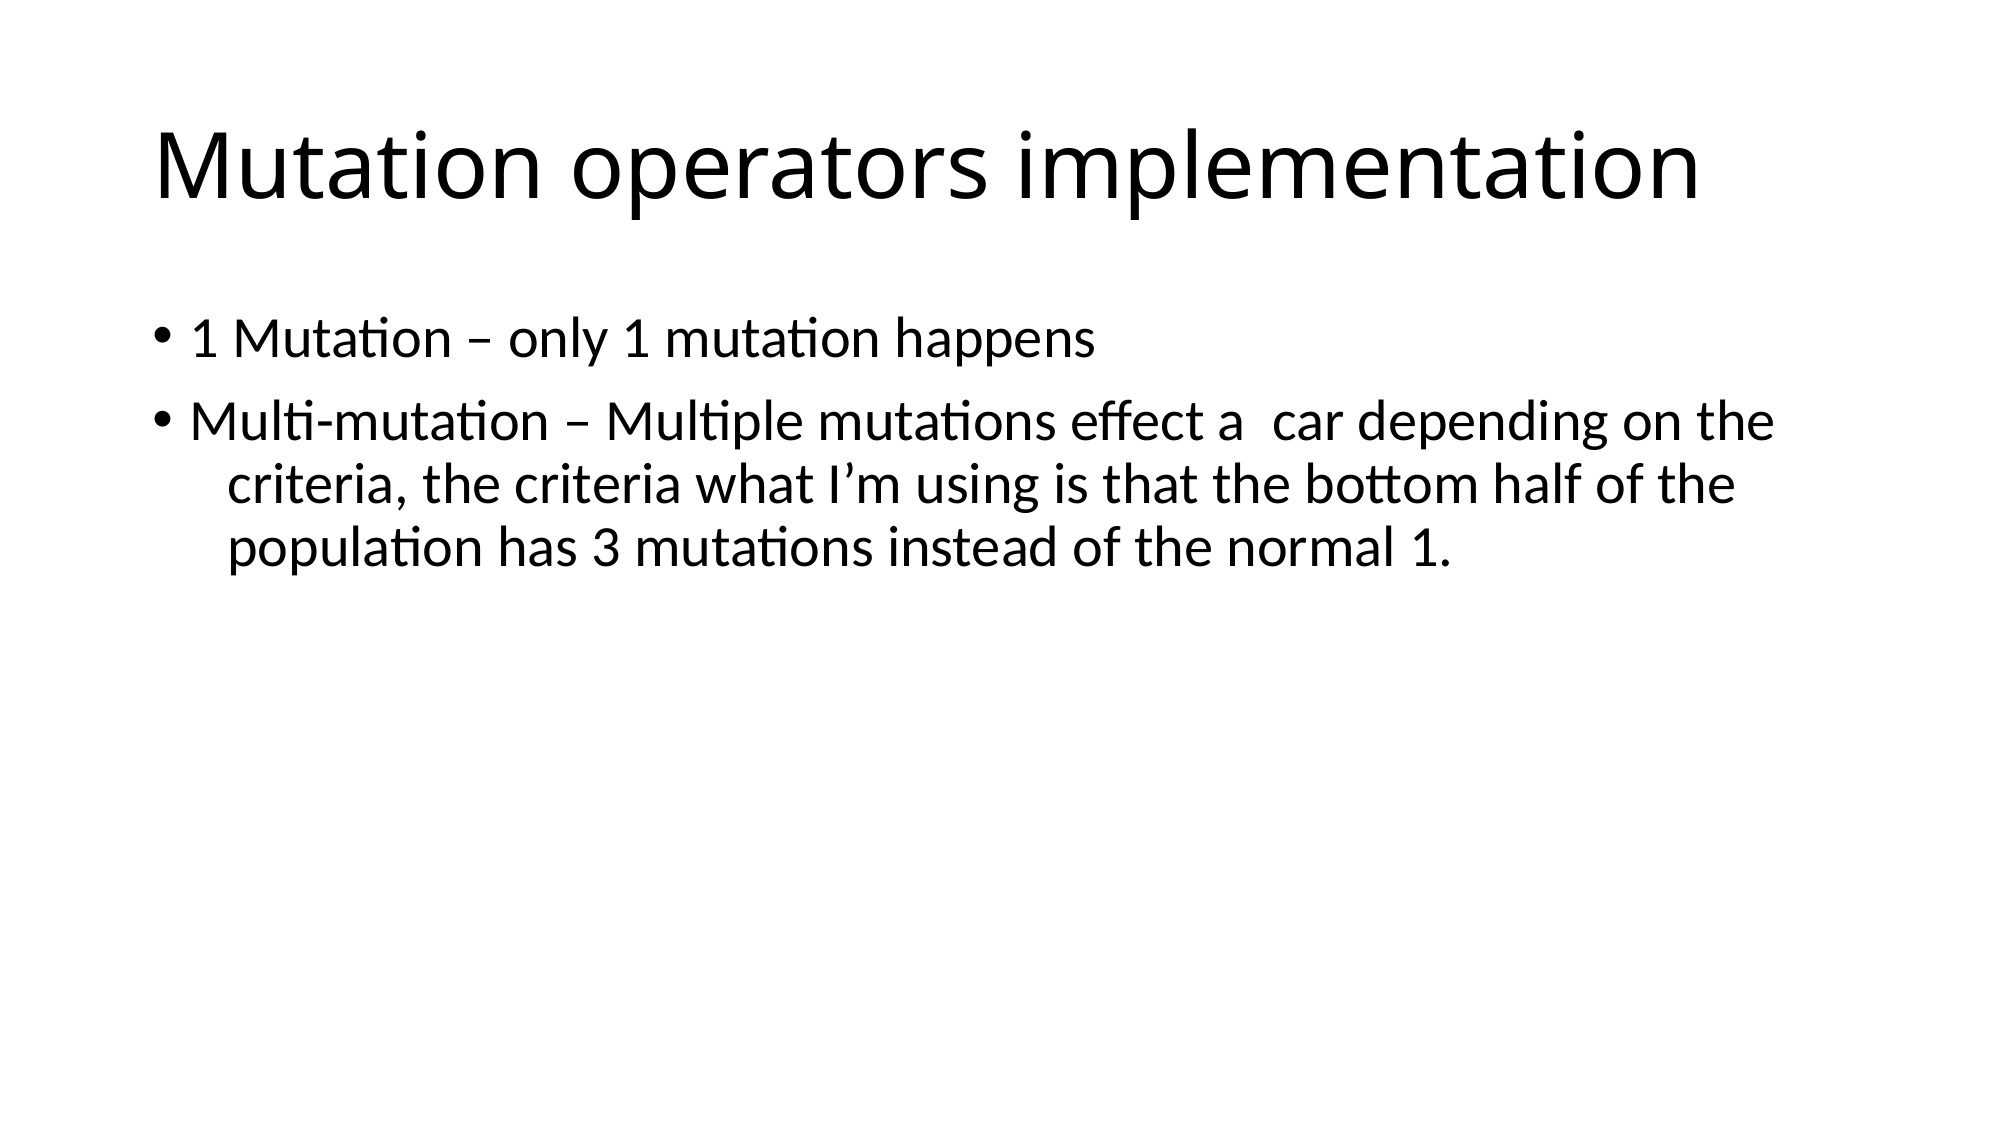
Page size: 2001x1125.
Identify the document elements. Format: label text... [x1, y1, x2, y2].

title Mutation operators implementation [137, 59, 1863, 278]
list 1 Mutation – only 1 mutation happens Multi-mutation – Multiple mutations effect a car depending on the criteria, the criteria what I’m using is that the bottom half of the population has 3 mutations instead of the normal 1. [137, 299, 1863, 1014]
